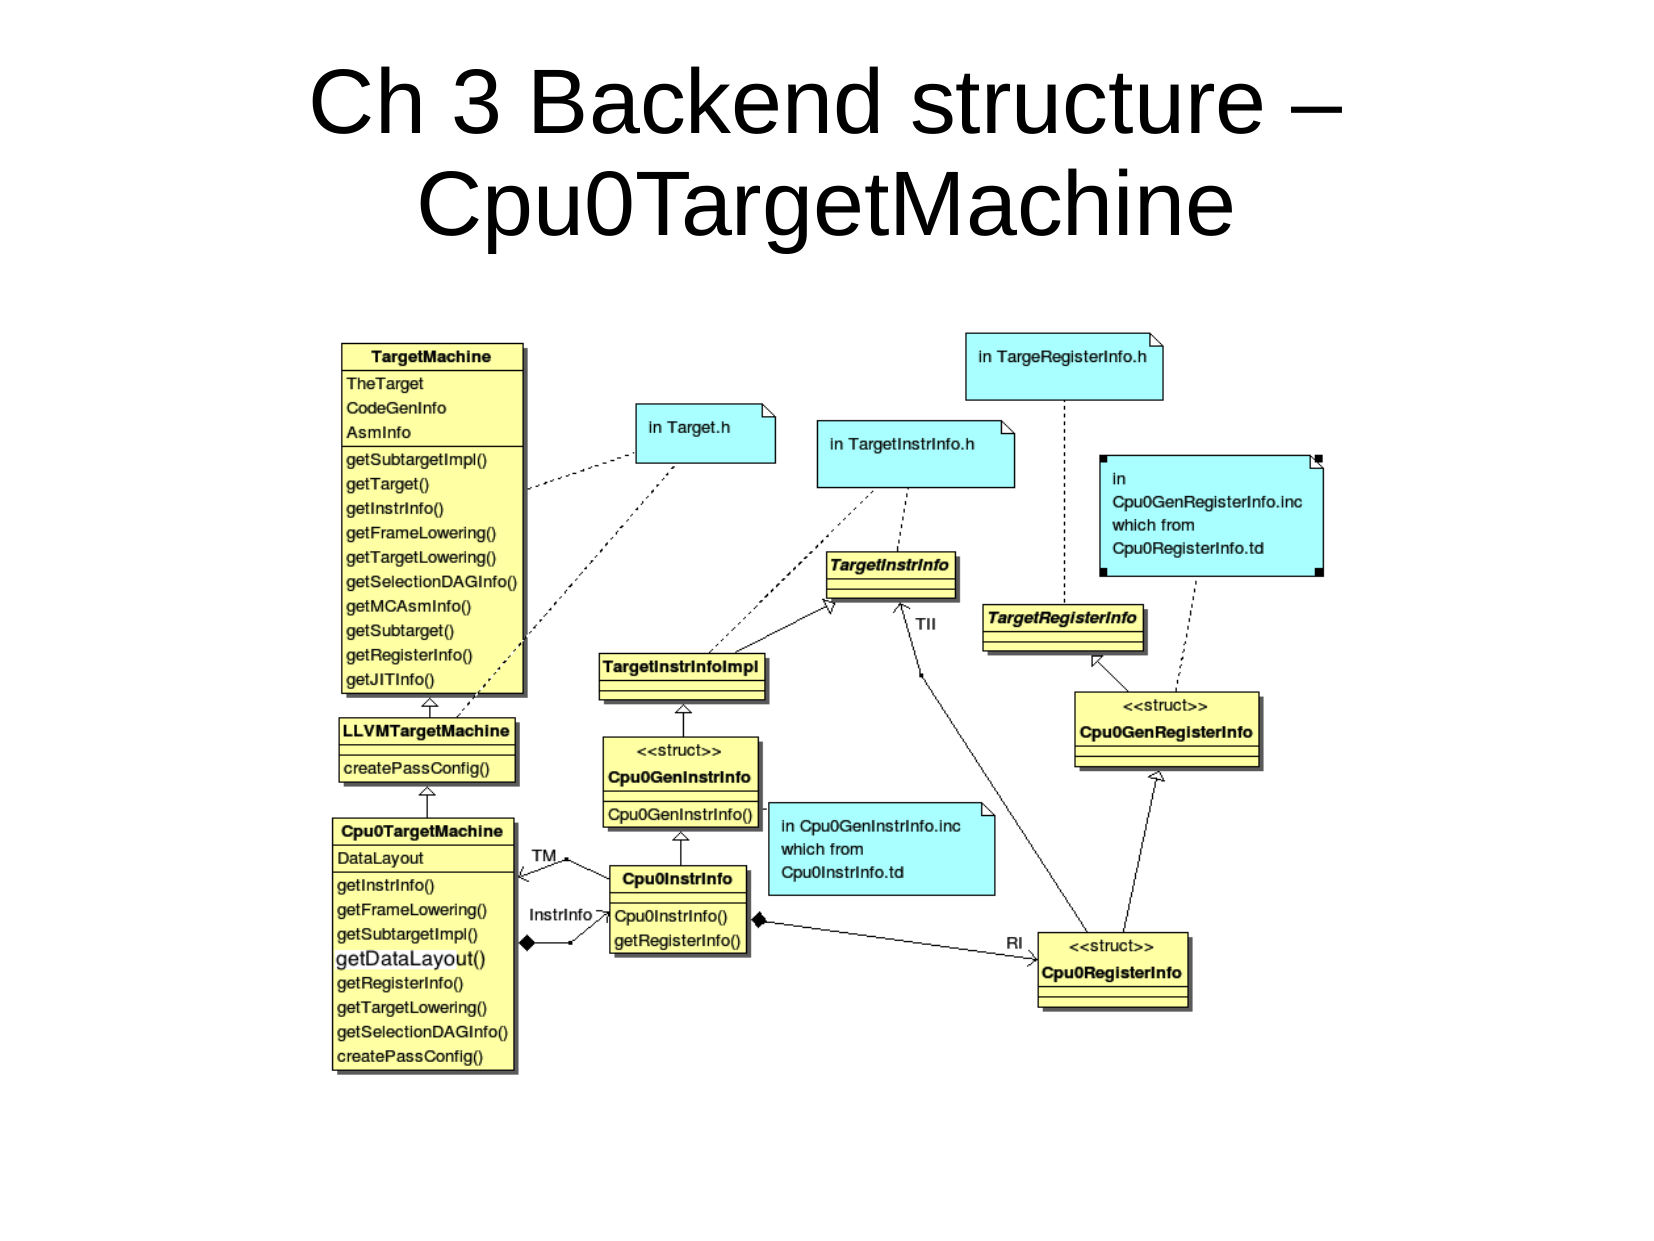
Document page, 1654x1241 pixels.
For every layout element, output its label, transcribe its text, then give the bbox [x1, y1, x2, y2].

picture [315, 325, 1336, 1081]
title Ch 3 Backend structure – Cpu0TargetMachine [82, 49, 1571, 257]
